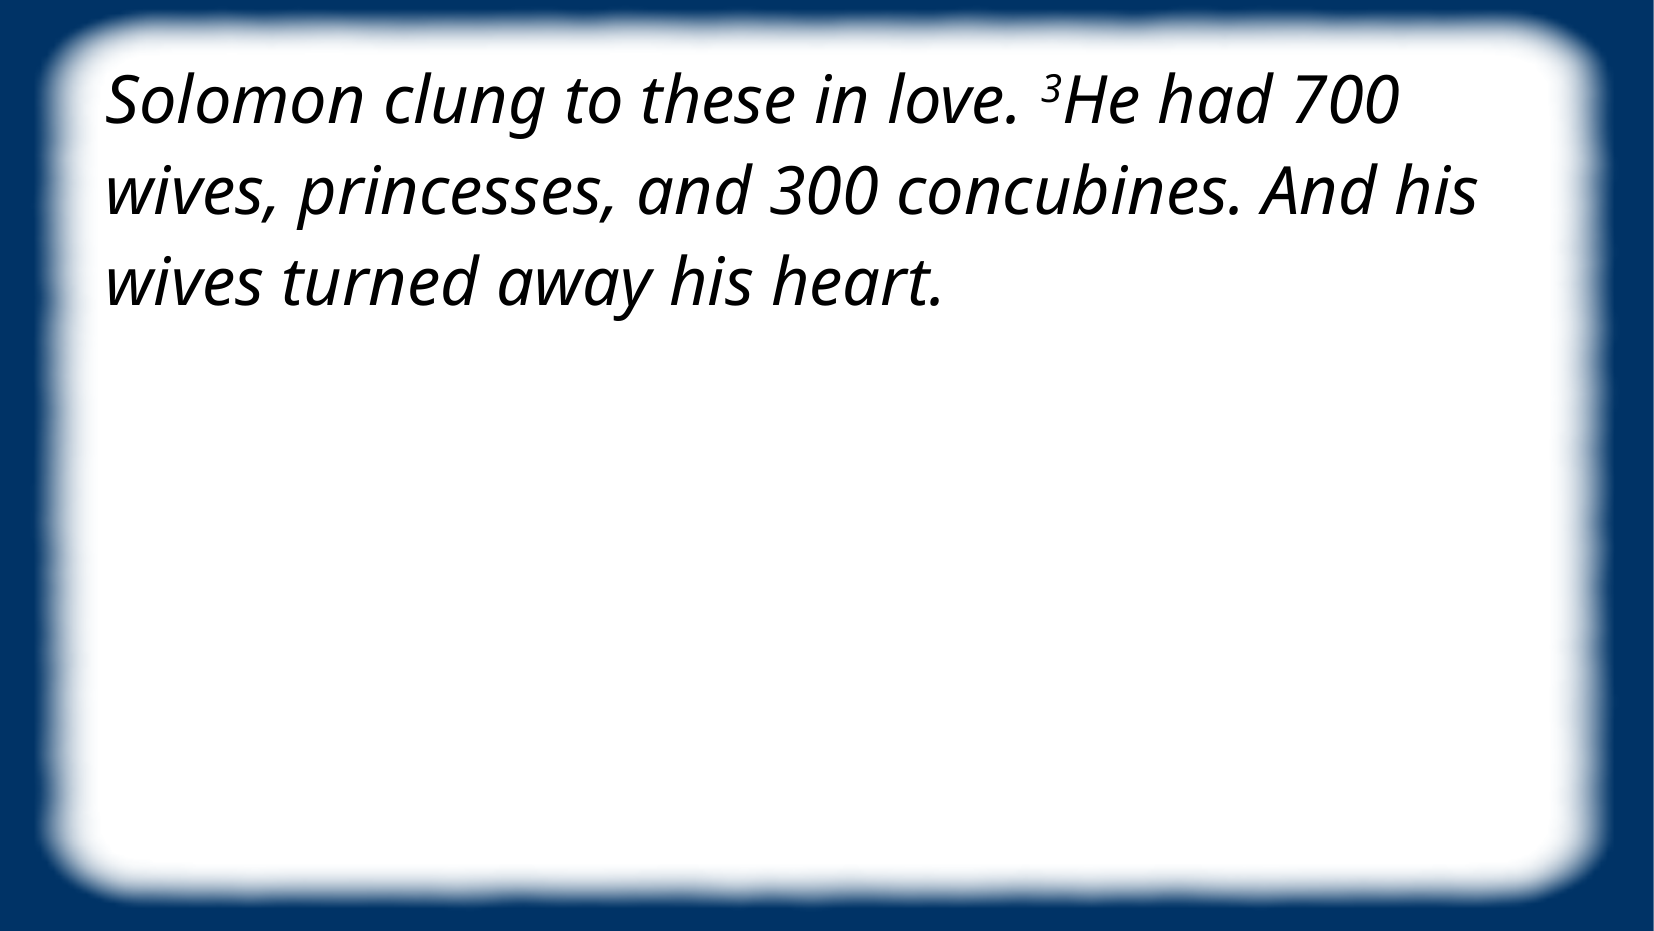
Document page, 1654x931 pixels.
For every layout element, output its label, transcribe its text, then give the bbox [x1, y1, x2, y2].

picture [0, 0, 1654, 931]
text_box Solomon clung to these in love. 3He had 700 wives, princesses, and 300 concubines. And his wives turned away his heart. [91, 44, 1562, 346]
